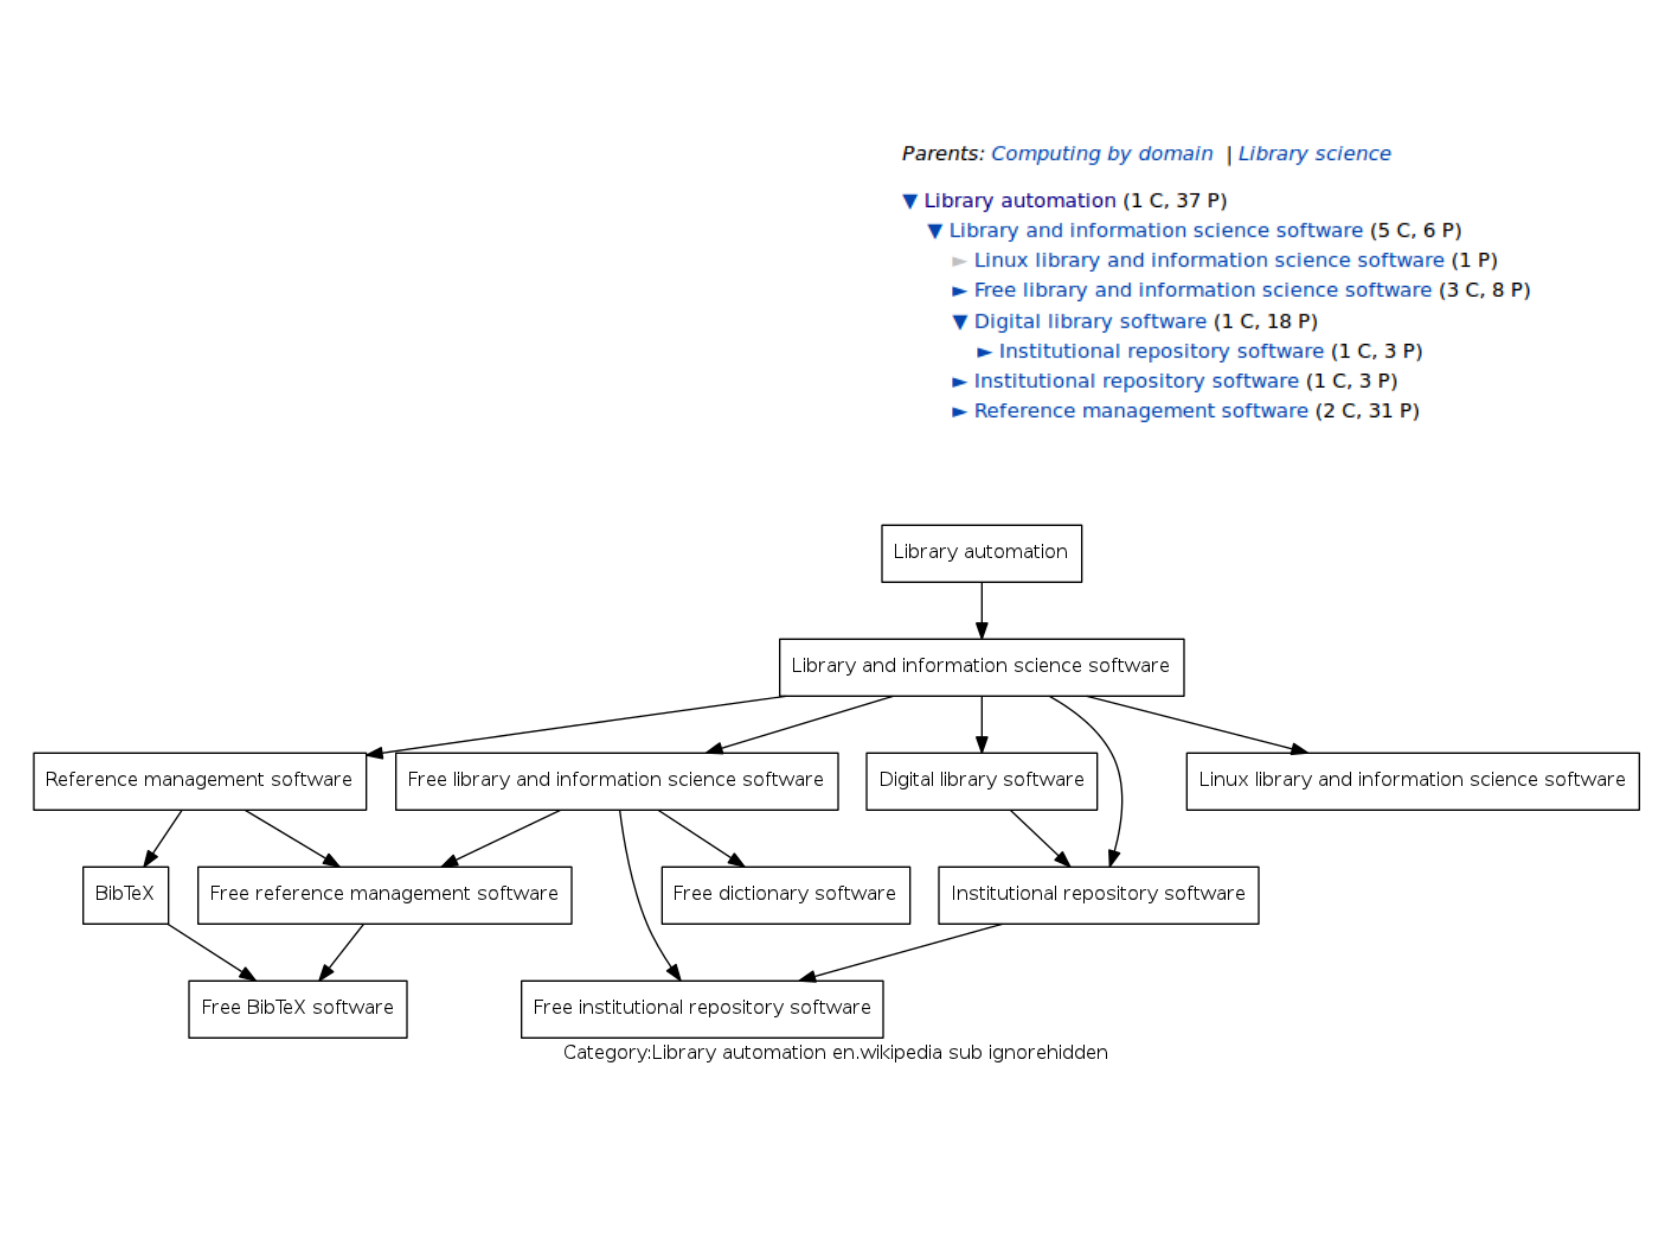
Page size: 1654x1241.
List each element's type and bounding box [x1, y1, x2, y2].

picture [890, 137, 1550, 435]
picture [28, 519, 1645, 1078]
